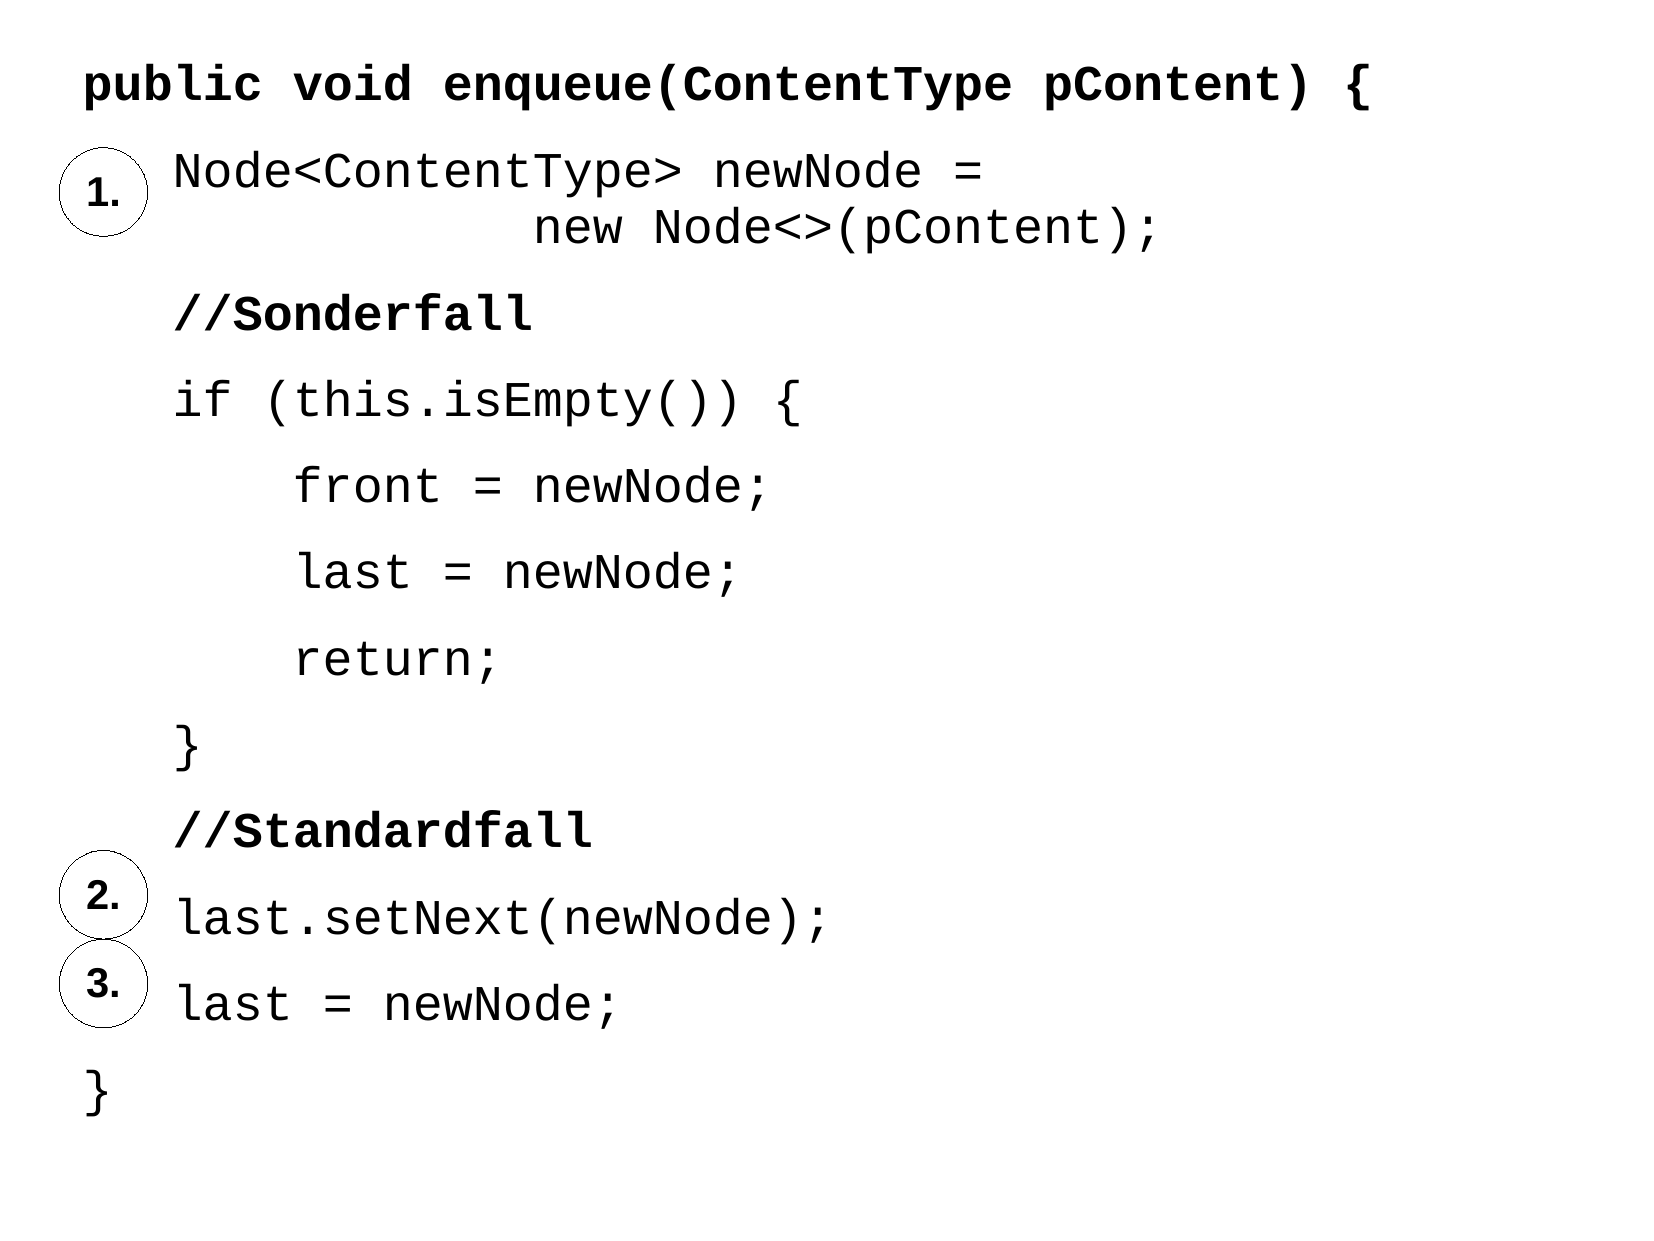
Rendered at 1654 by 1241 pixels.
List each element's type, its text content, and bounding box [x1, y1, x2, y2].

text_box 3. [59, 939, 148, 1028]
text_box 1. [59, 147, 148, 237]
text_box 2. [59, 850, 148, 939]
list public void enqueue(ContentType pContent) { Node<ContentType> newNode = new Node<>(pContent); //Sonderfall if (this.isEmpty()) { front = newNode; last = newNode; return; } //Standardfall last.setNext(newNode); last = newNode; } [82, 59, 1571, 1241]
